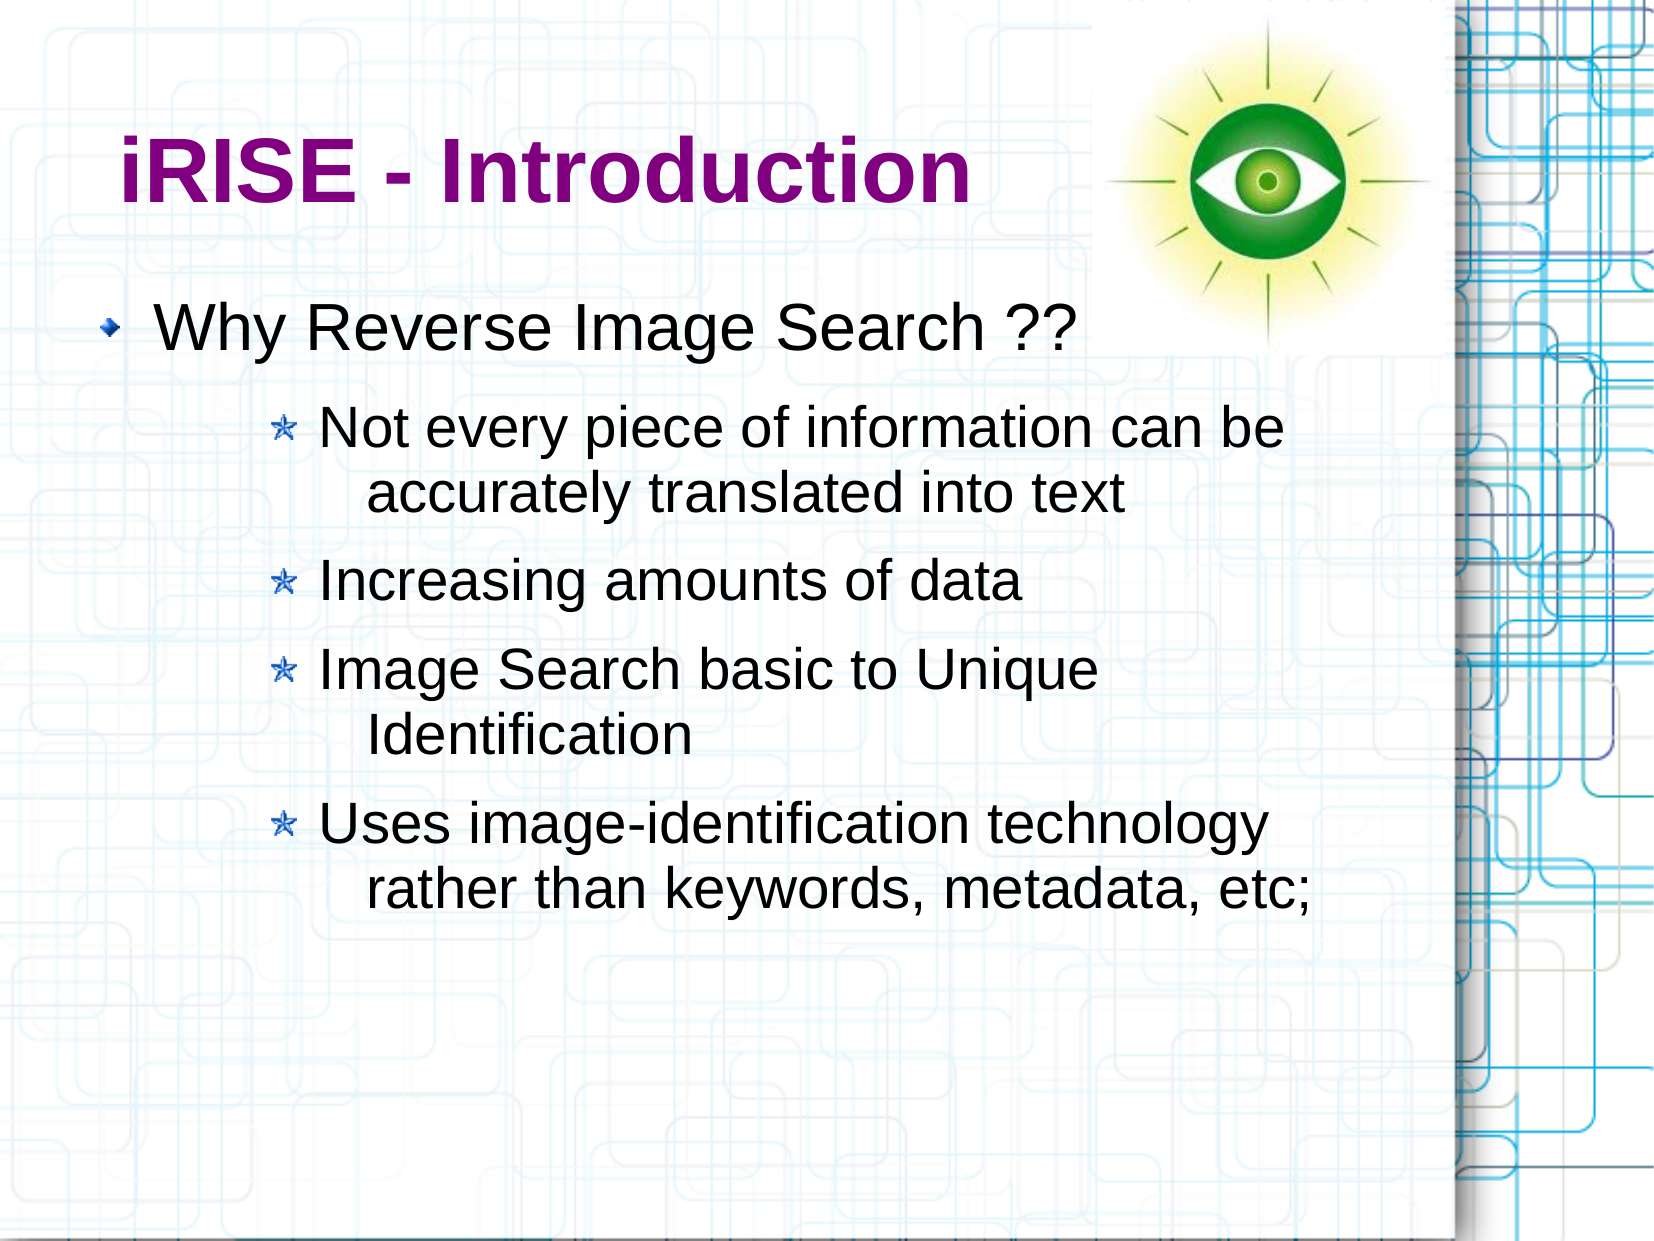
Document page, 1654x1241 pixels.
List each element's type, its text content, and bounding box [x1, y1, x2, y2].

title iRISE - Introduction [59, 67, 1092, 275]
list Why Reverse Image Search ?? Not every piece of information can be accurately translated into text Increasing amounts of data Image Search basic to Unique Identification Uses image-identification technology rather than keywords, metadata, etc; [82, 290, 1418, 1109]
picture [0, 0, 1654, 1241]
